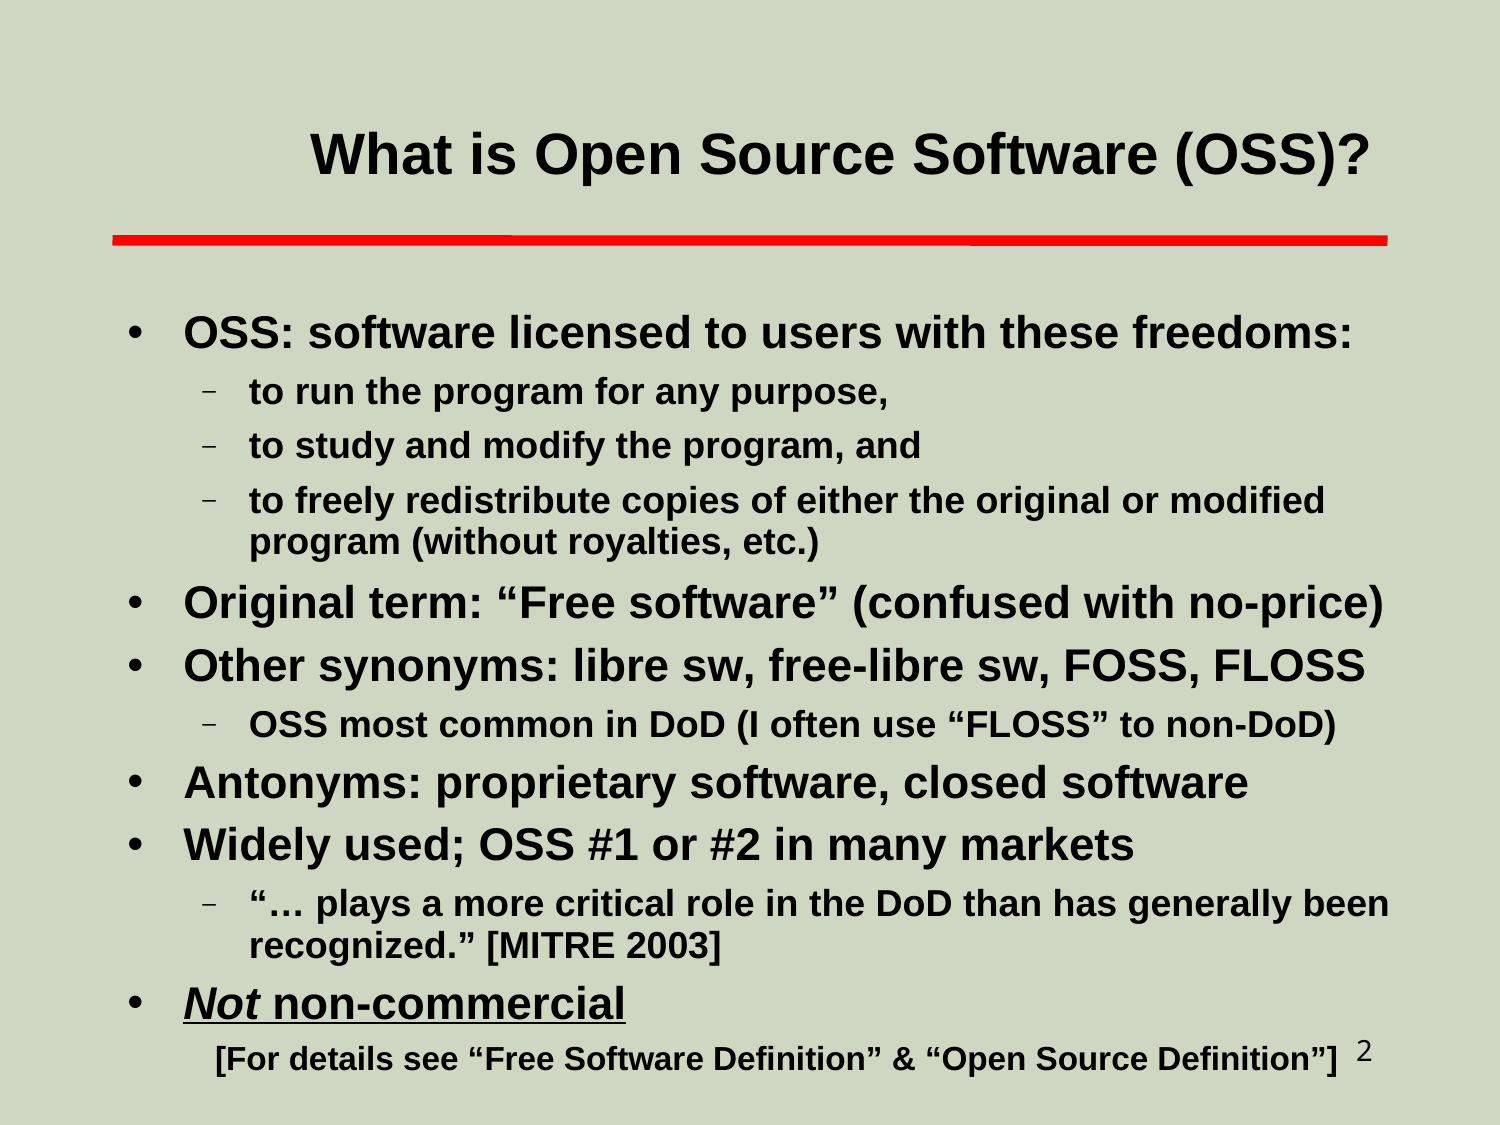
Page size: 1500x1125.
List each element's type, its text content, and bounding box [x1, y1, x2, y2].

list OSS: software licensed to users with these freedoms: to run the program for any purpose, to study and modify the program, and to freely redistribute copies of either the original or modified program (without royalties, etc.) Original term: “Free software” (confused with no-price) Other synonyms: libre sw, free-libre sw, FOSS, FLOSS OSS most common in DoD (I often use “FLOSS” to non-DoD) Antonyms: proprietary software, closed software Widely used; OSS #1 or #2 in many markets “… plays a more critical role in the DoD than has generally been recognized.” [MITRE 2003] Not non-commercial [For details see “Free Software Definition” & “Open Source Definition”] [112, 299, 1443, 1089]
title What is Open Source Software (OSS)? [216, 85, 1388, 224]
